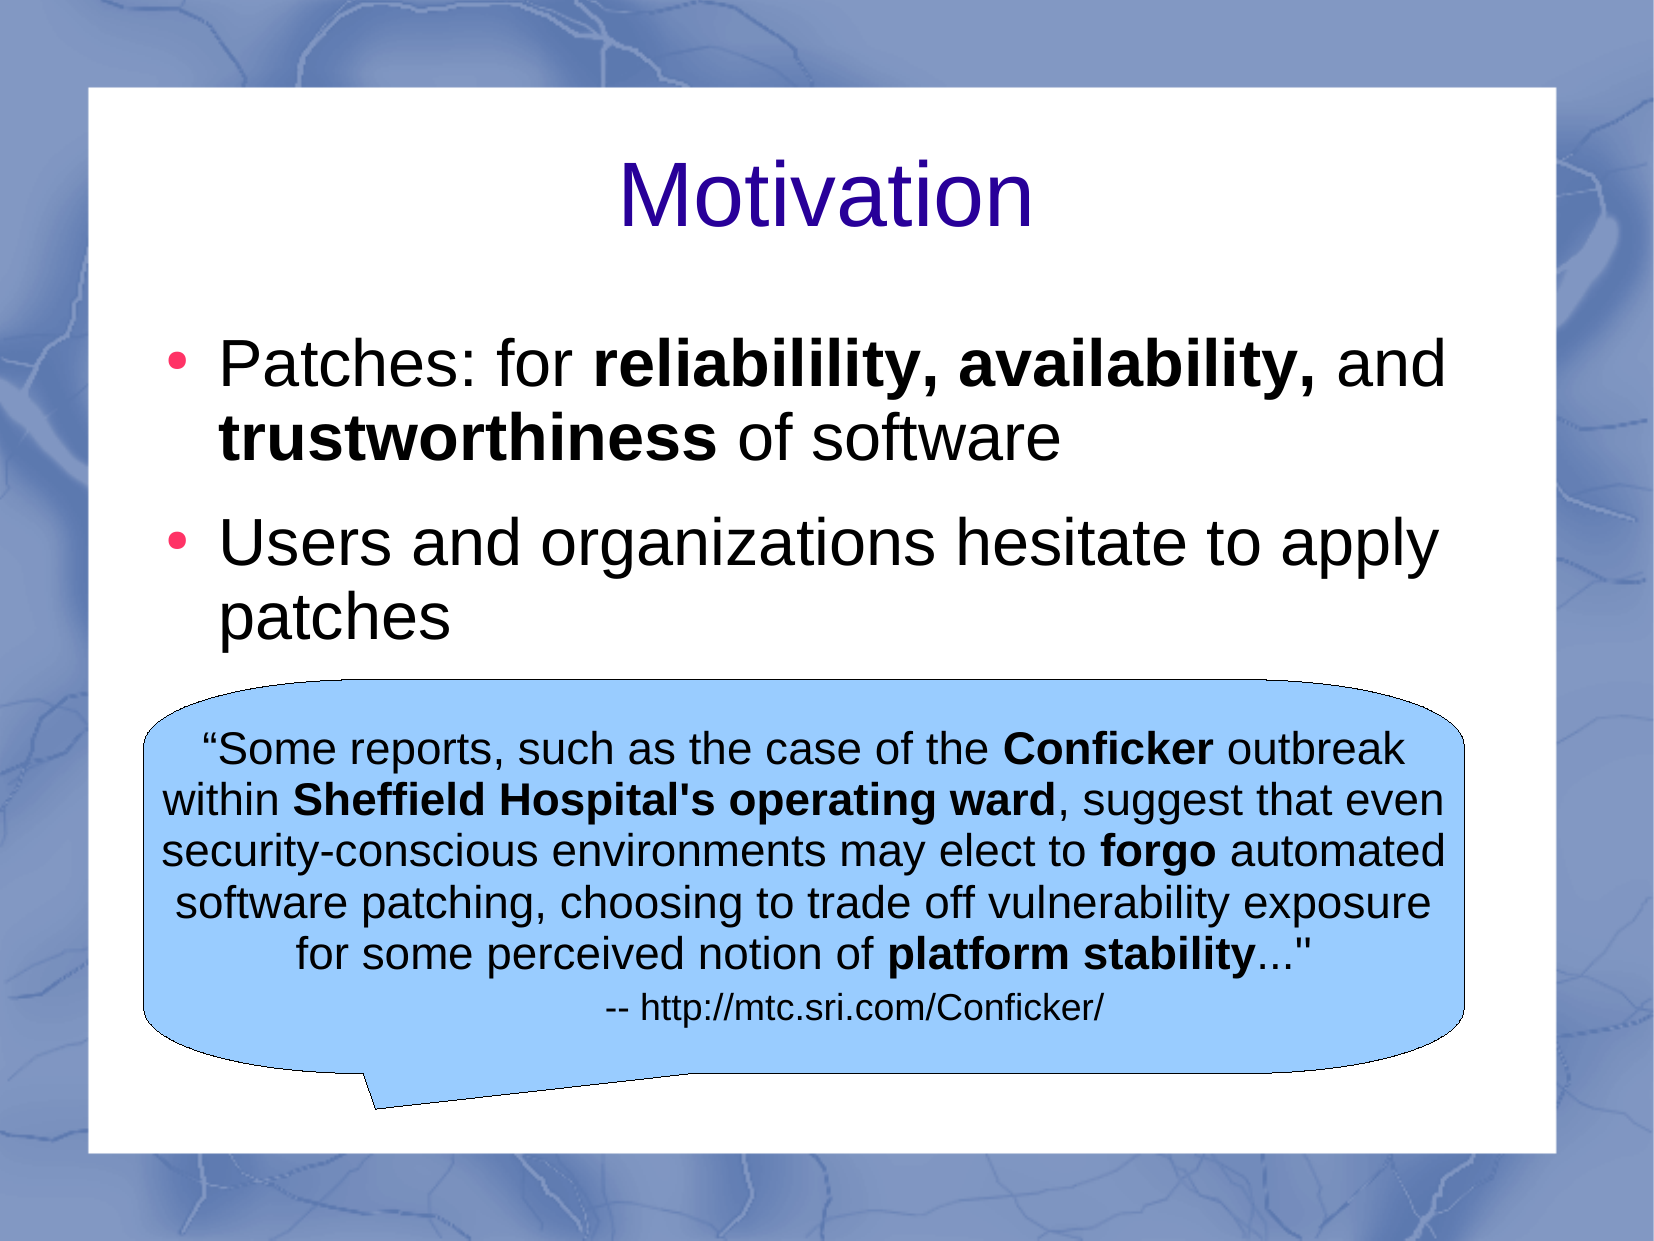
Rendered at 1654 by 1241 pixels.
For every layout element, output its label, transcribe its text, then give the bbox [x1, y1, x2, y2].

picture [0, 0, 1654, 1241]
text_box “Some reports, such as the case of the Conficker outbreak within Sheffield Hospital's operating ward, suggest that even security-conscious environments may elect to forgo automated software patching, choosing to trade off vulnerability exposure for some perceived notion of platform stability...'' -- http://mtc.sri.com/Conficker/ [143, 679, 1465, 1110]
list Patches: for reliabilility, availability, and trustworthiness of software Users and organizations hesitate to apply patches [147, 325, 1506, 1145]
title Motivation [118, 90, 1536, 298]
